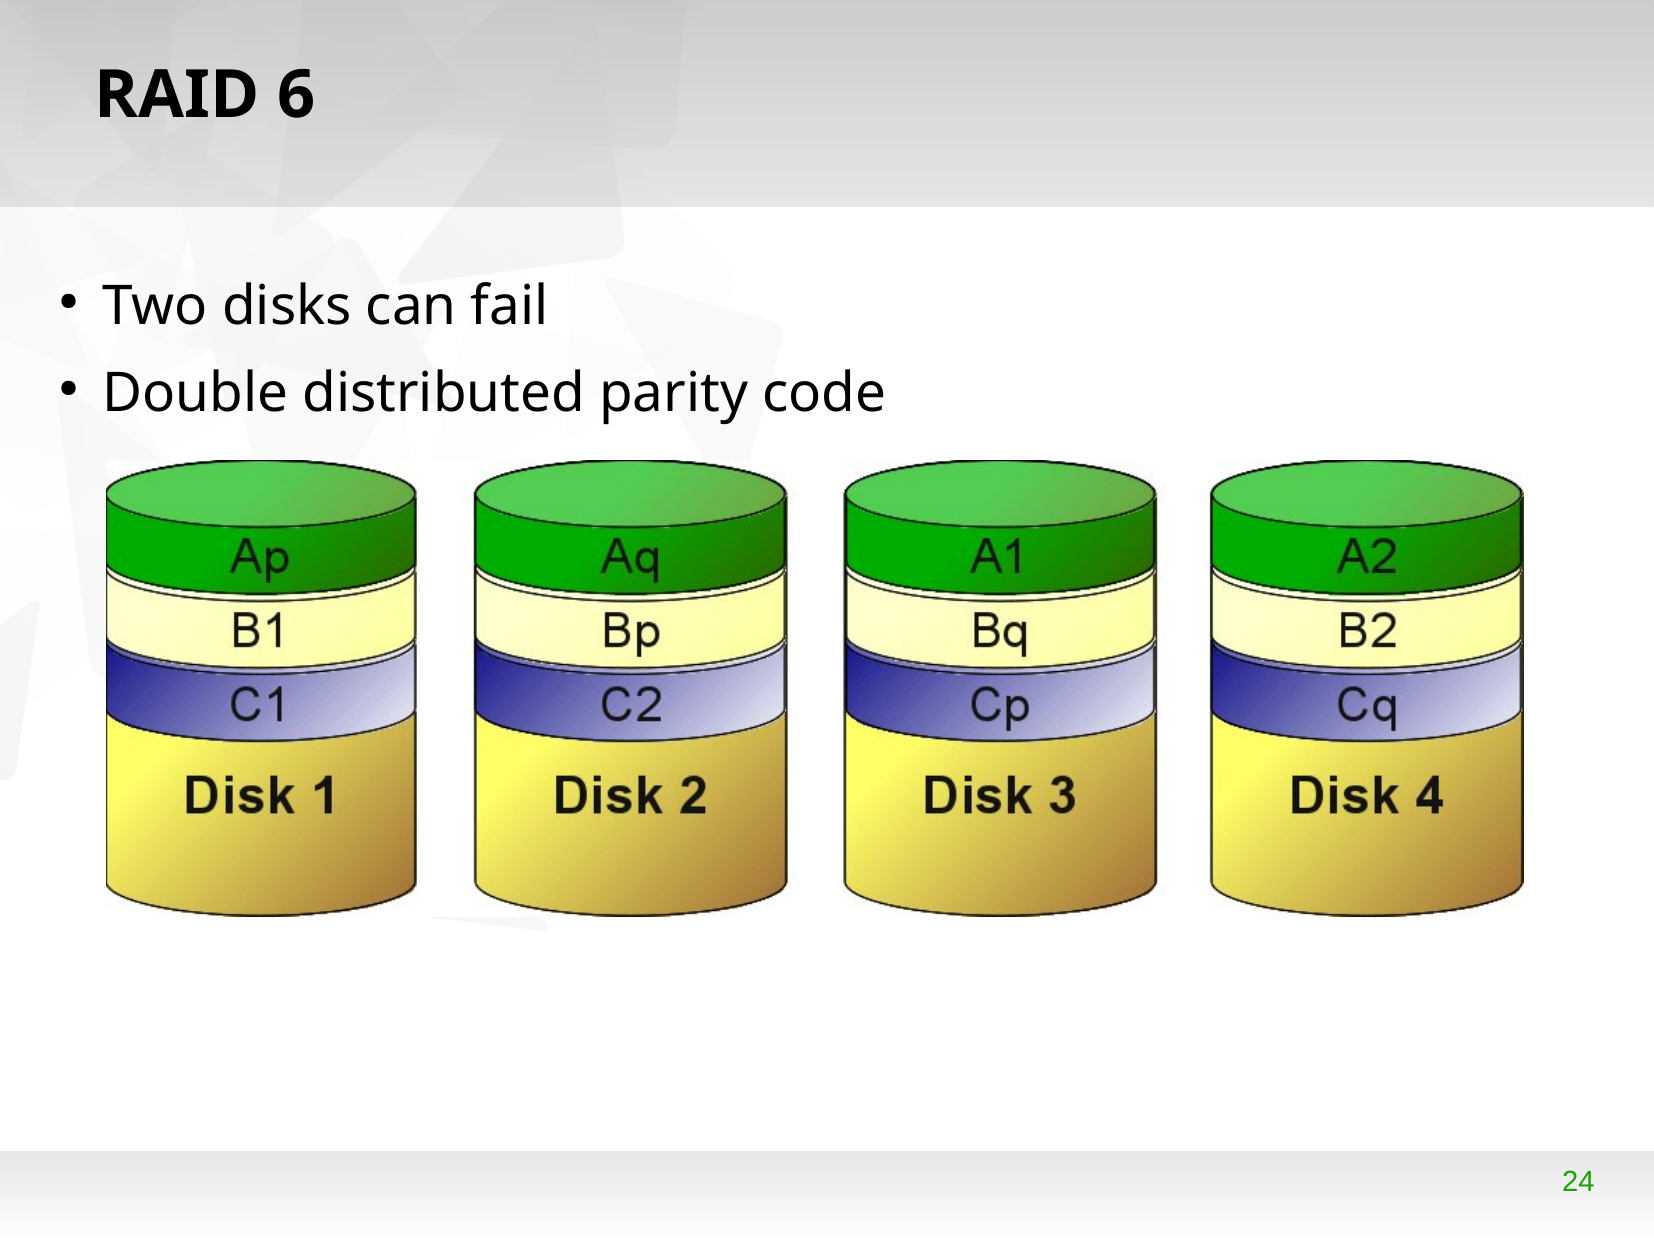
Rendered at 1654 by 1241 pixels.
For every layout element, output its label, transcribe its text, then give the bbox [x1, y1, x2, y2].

picture [106, 460, 1524, 917]
list Two disks can fail Double distributed parity code [59, 265, 1595, 986]
title RAID 6 [94, 17, 1630, 166]
picture [0, 0, 783, 931]
